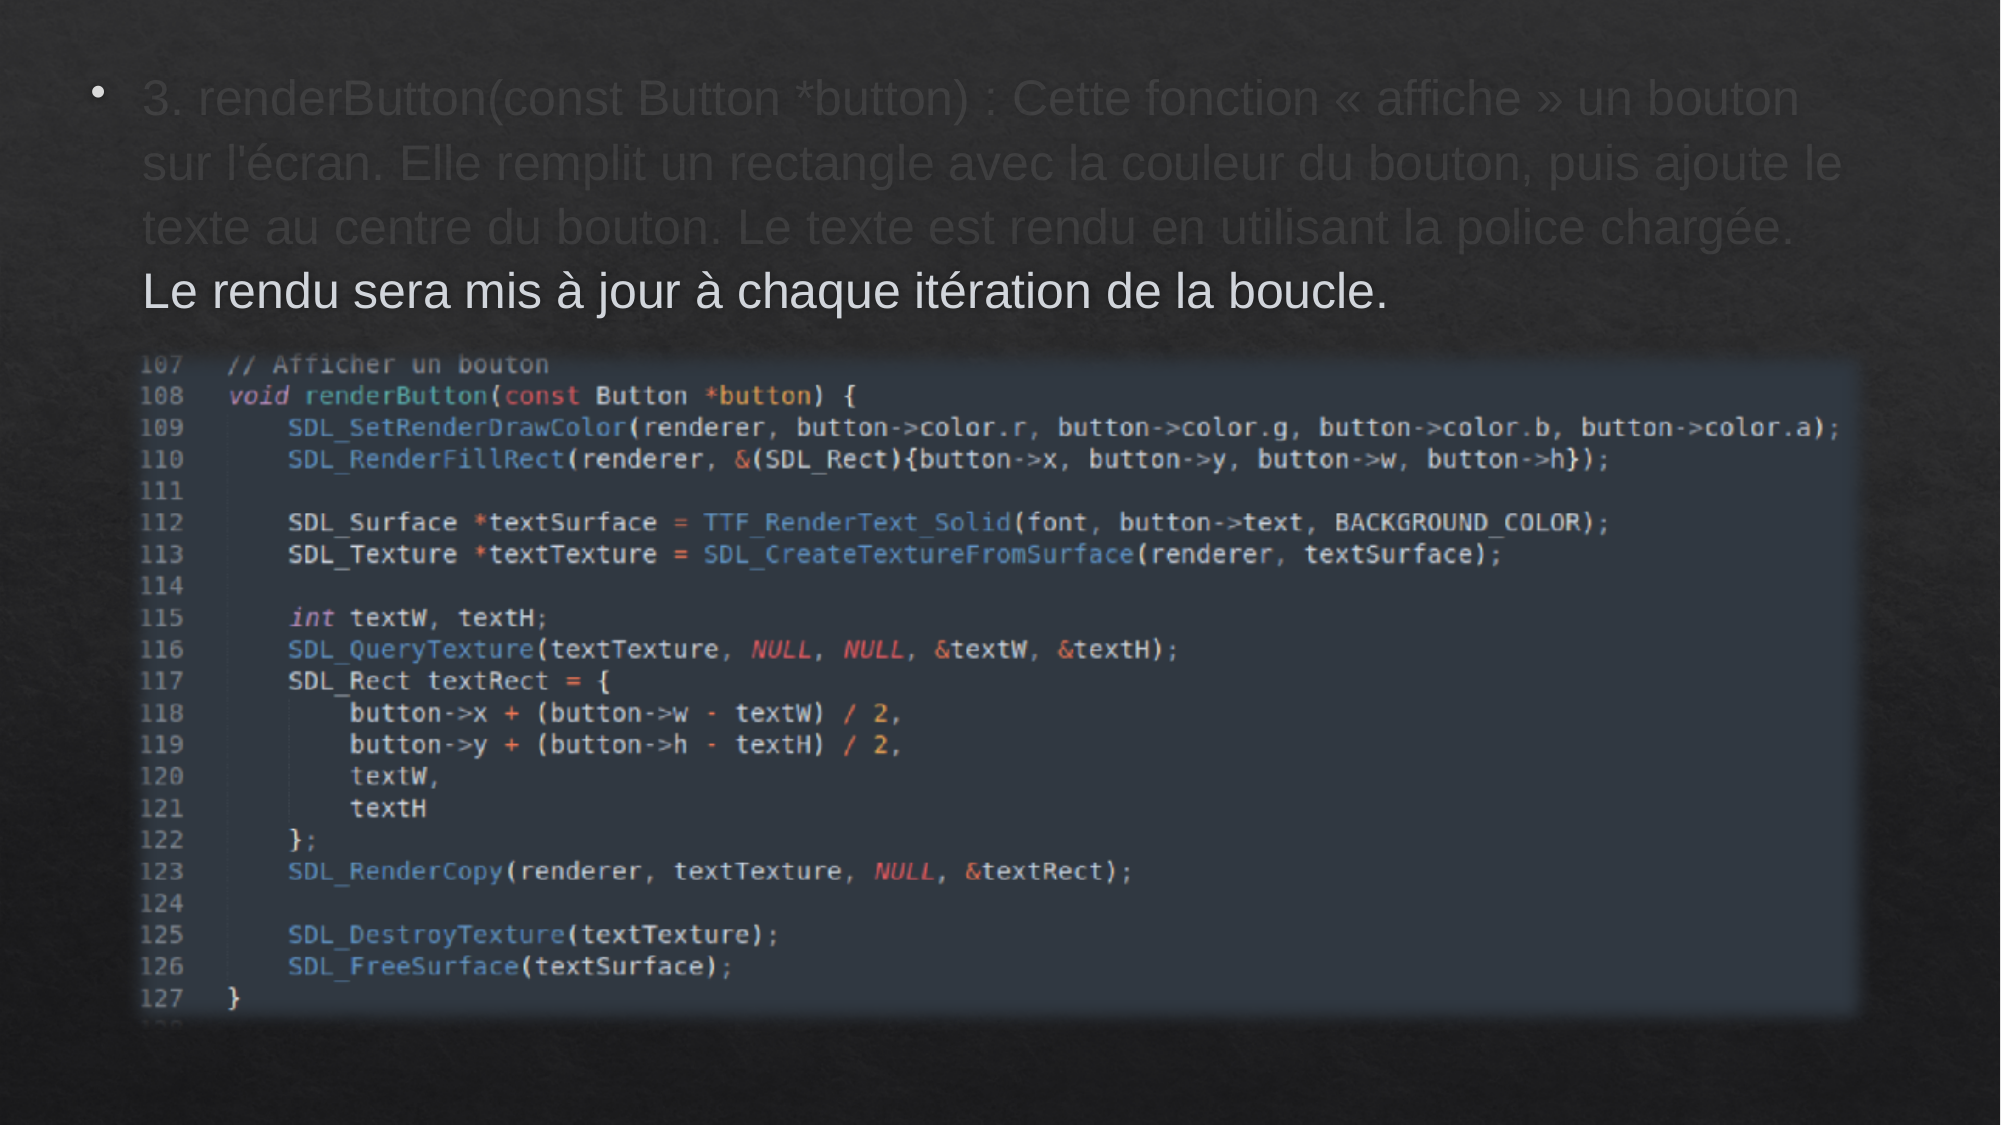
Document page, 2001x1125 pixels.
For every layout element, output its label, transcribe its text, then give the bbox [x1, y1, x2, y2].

picture [0, 0, 2001, 1125]
list 3. renderButton(const Button *button) : Cette fonction « affiche » un bouton sur l'écran. Elle remplit un rectangle avec la couleur du bouton, puis ajoute le texte au centre du bouton. Le texte est rendu en utilisant la police chargée. Le rendu sera mis à jour à chaque itération de la boucle. [71, 54, 1874, 346]
